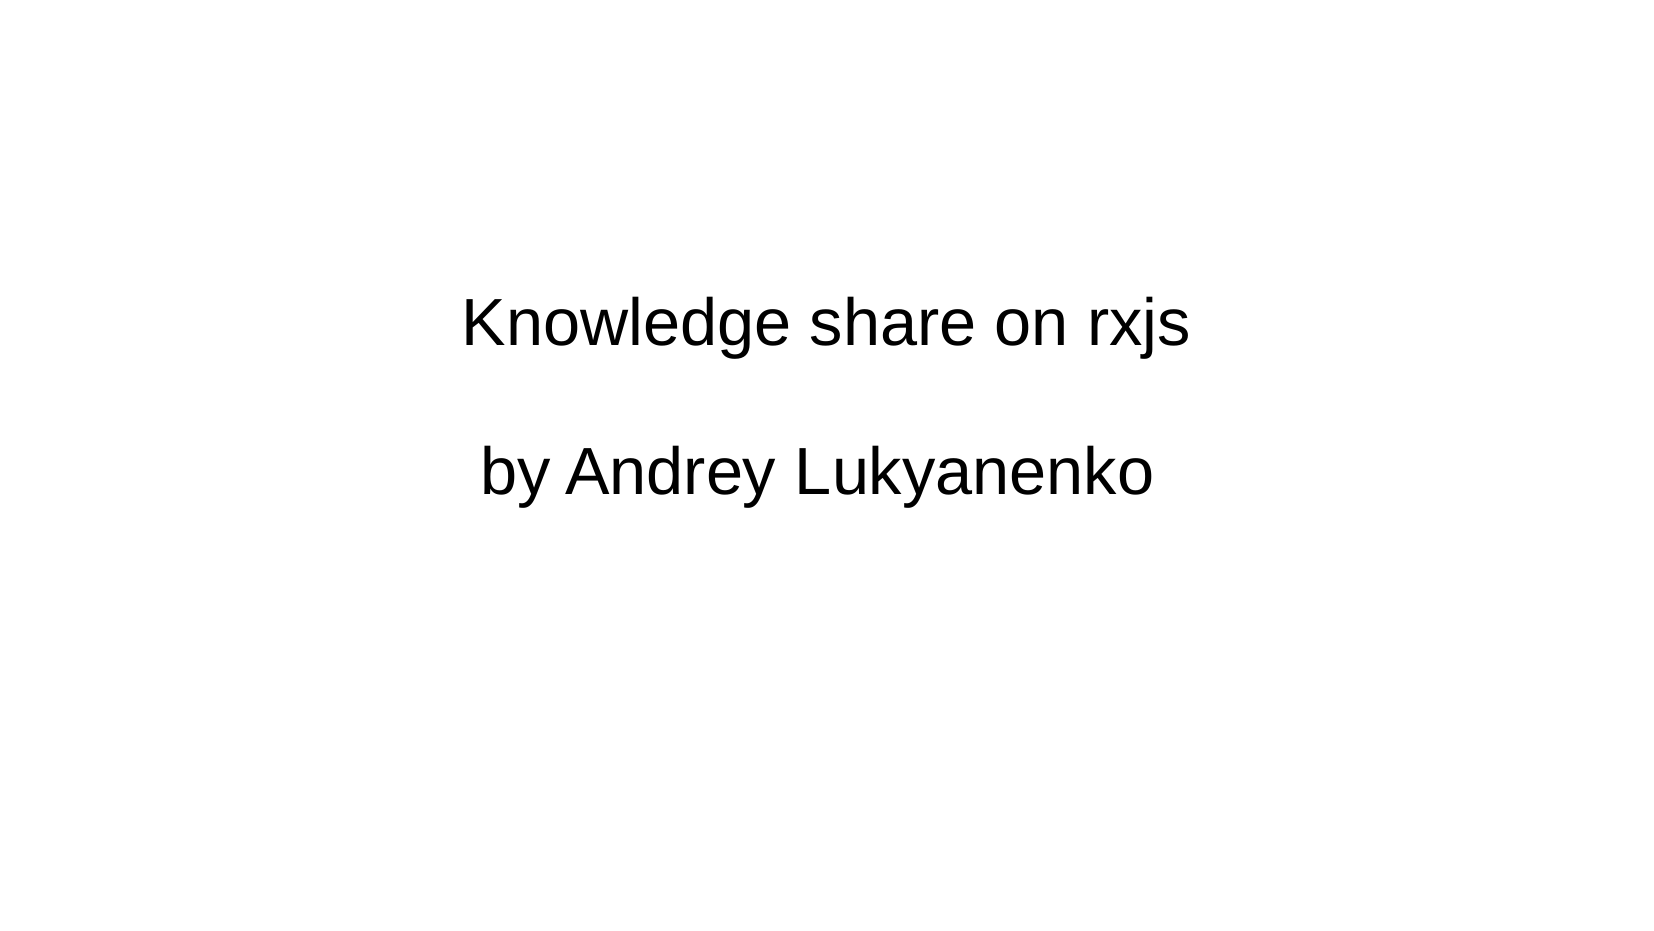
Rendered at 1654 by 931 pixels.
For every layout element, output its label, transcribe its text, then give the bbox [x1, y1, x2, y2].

subtitle Knowledge share on rxjs by Andrey Lukyanenko [82, 37, 1571, 757]
